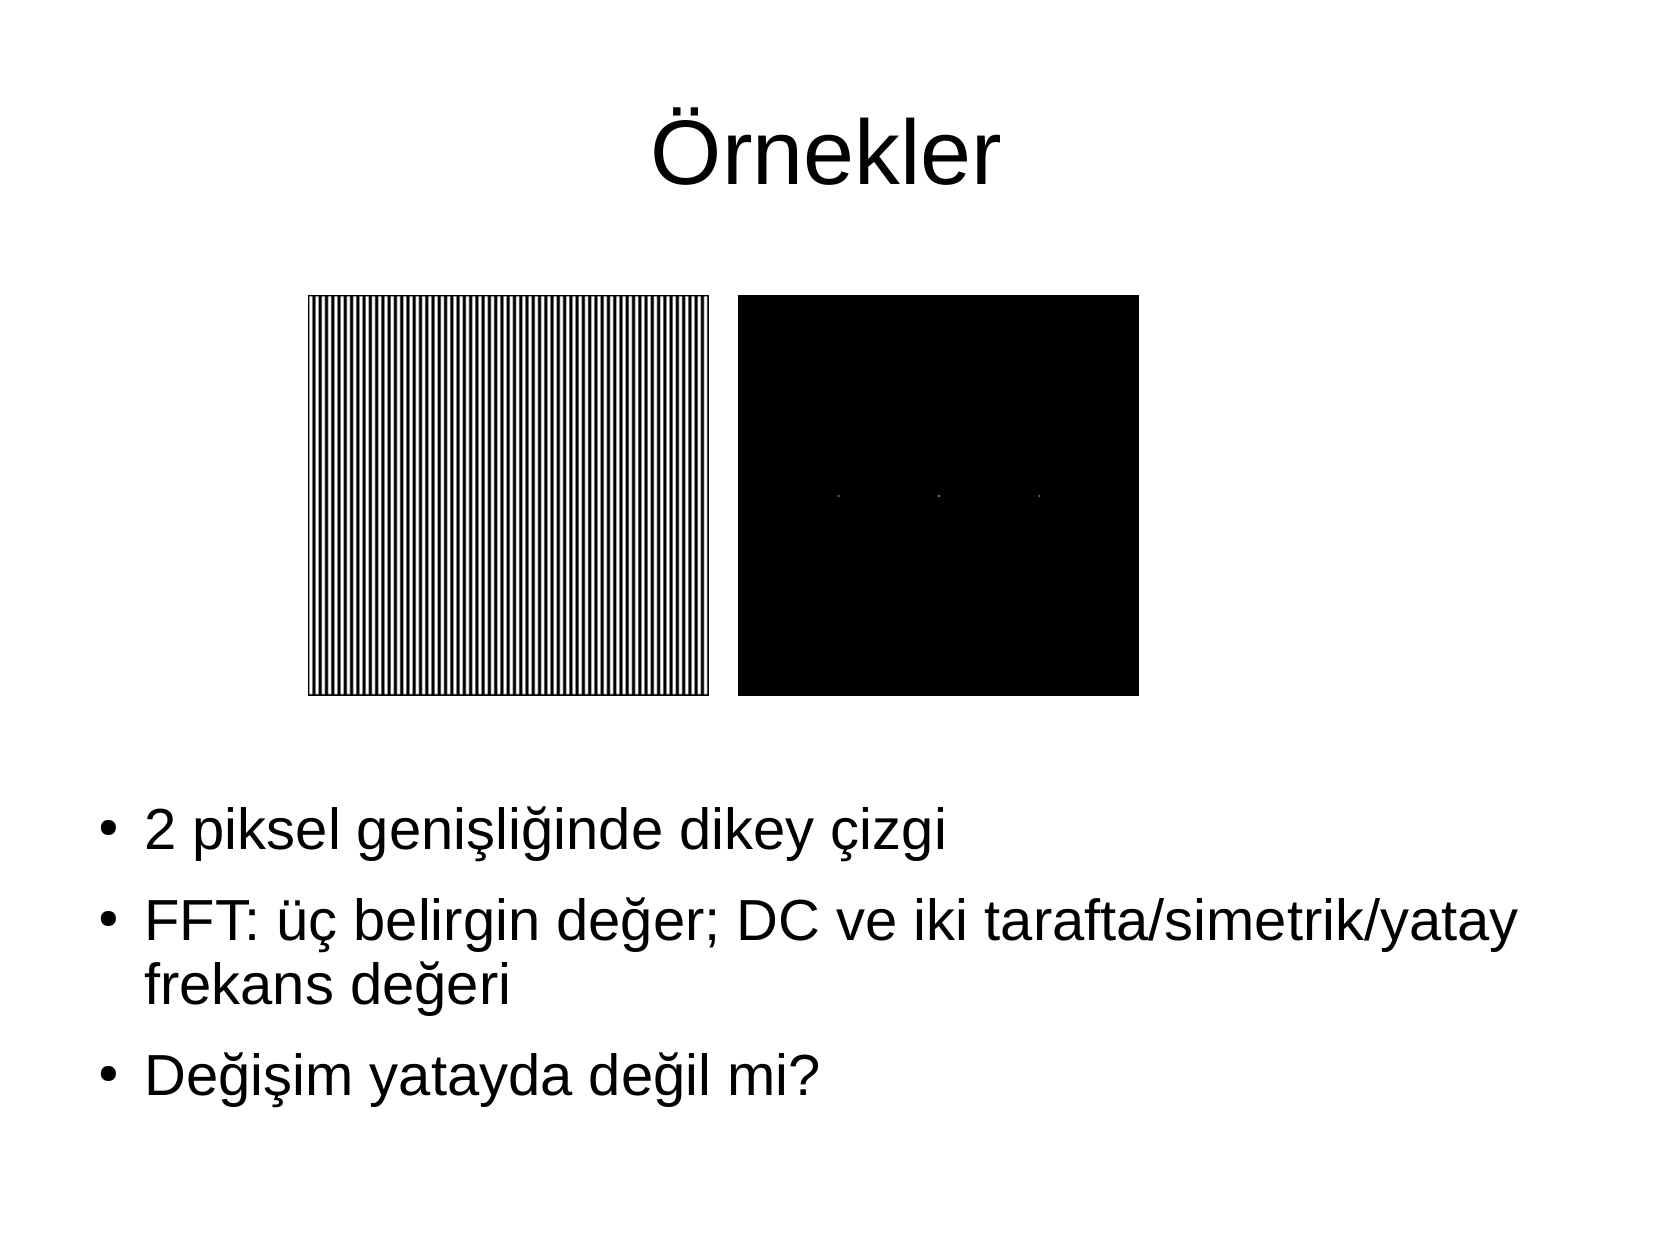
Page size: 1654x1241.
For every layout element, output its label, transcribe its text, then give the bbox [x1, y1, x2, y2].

picture [738, 295, 1139, 696]
list 2 piksel genişliğinde dikey çizgi FFT: üç belirgin değer; DC ve iki tarafta/simetrik/yatay frekans değeri Değişim yatayda değil mi? [82, 797, 1571, 1109]
picture [308, 295, 709, 696]
title Örnekler [82, 49, 1571, 257]
